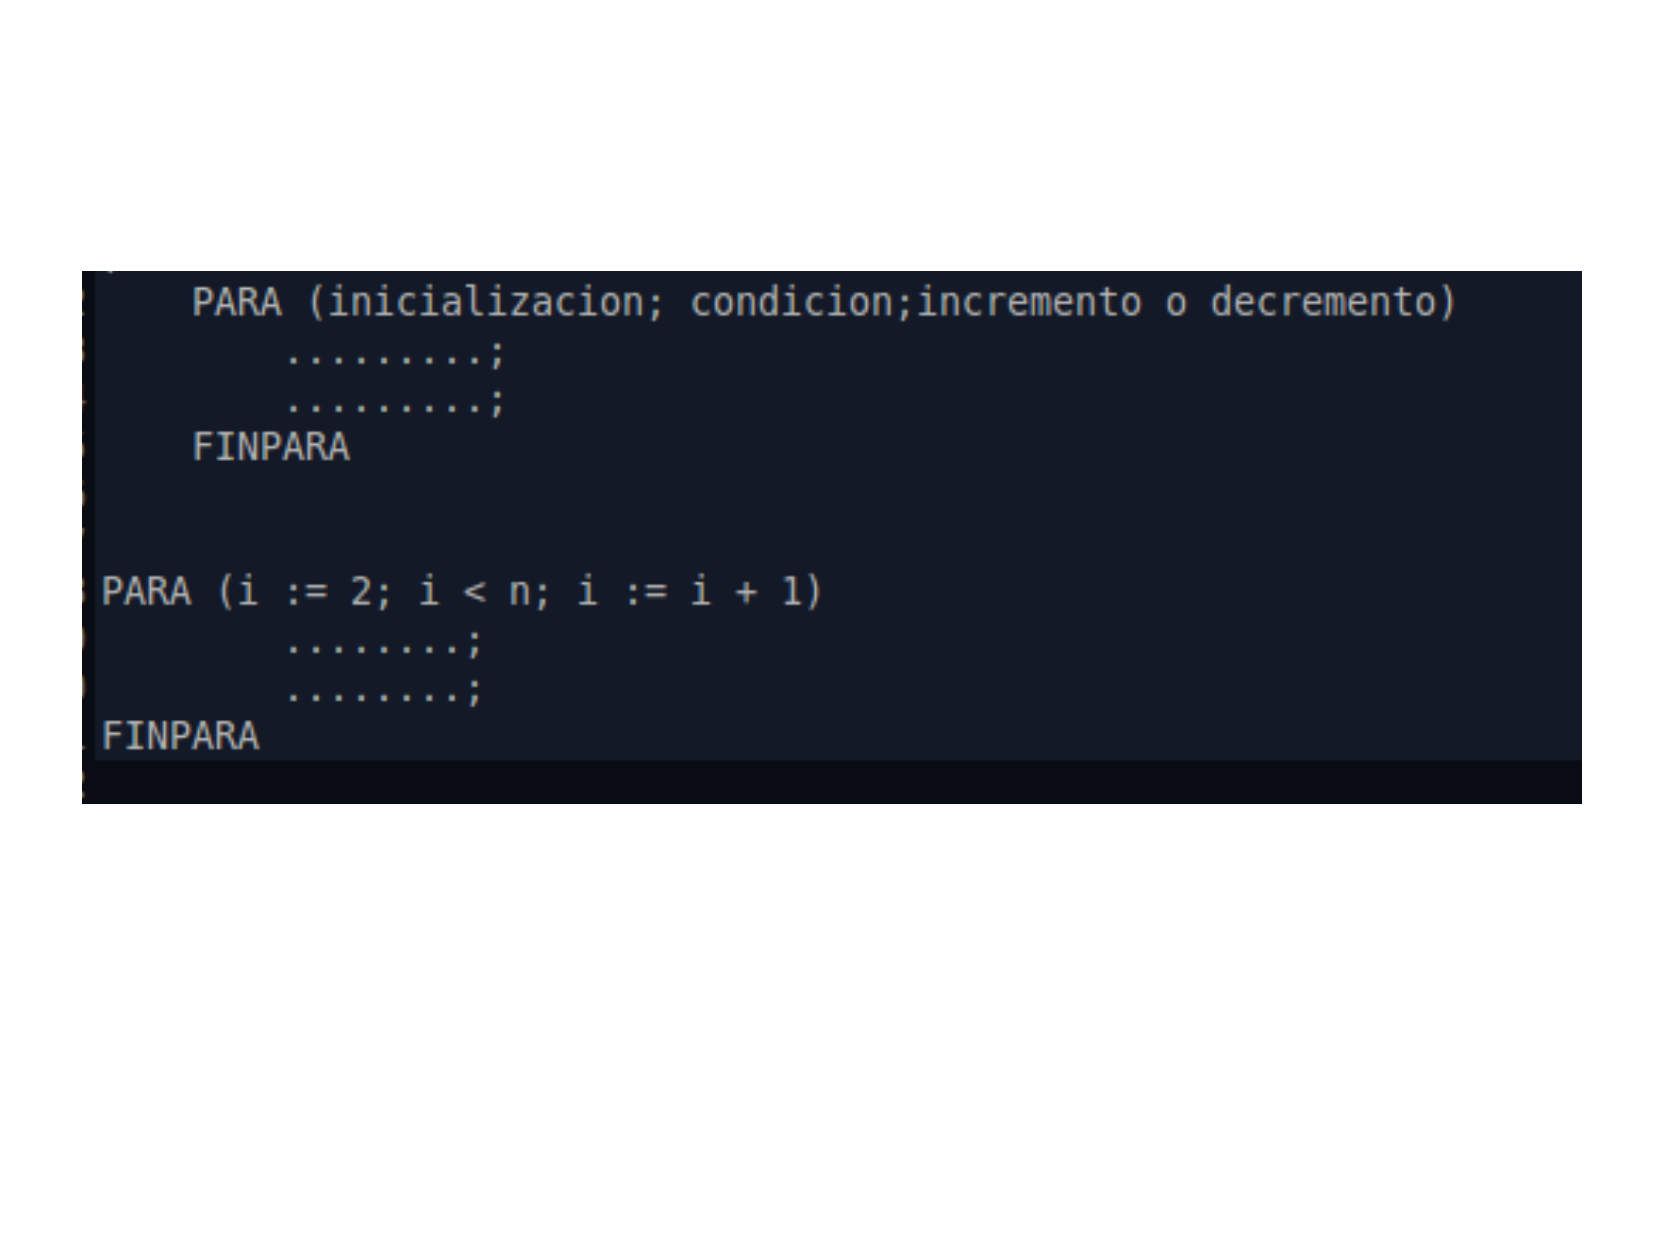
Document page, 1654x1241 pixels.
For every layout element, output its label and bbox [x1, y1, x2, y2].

picture [82, 271, 1582, 804]
